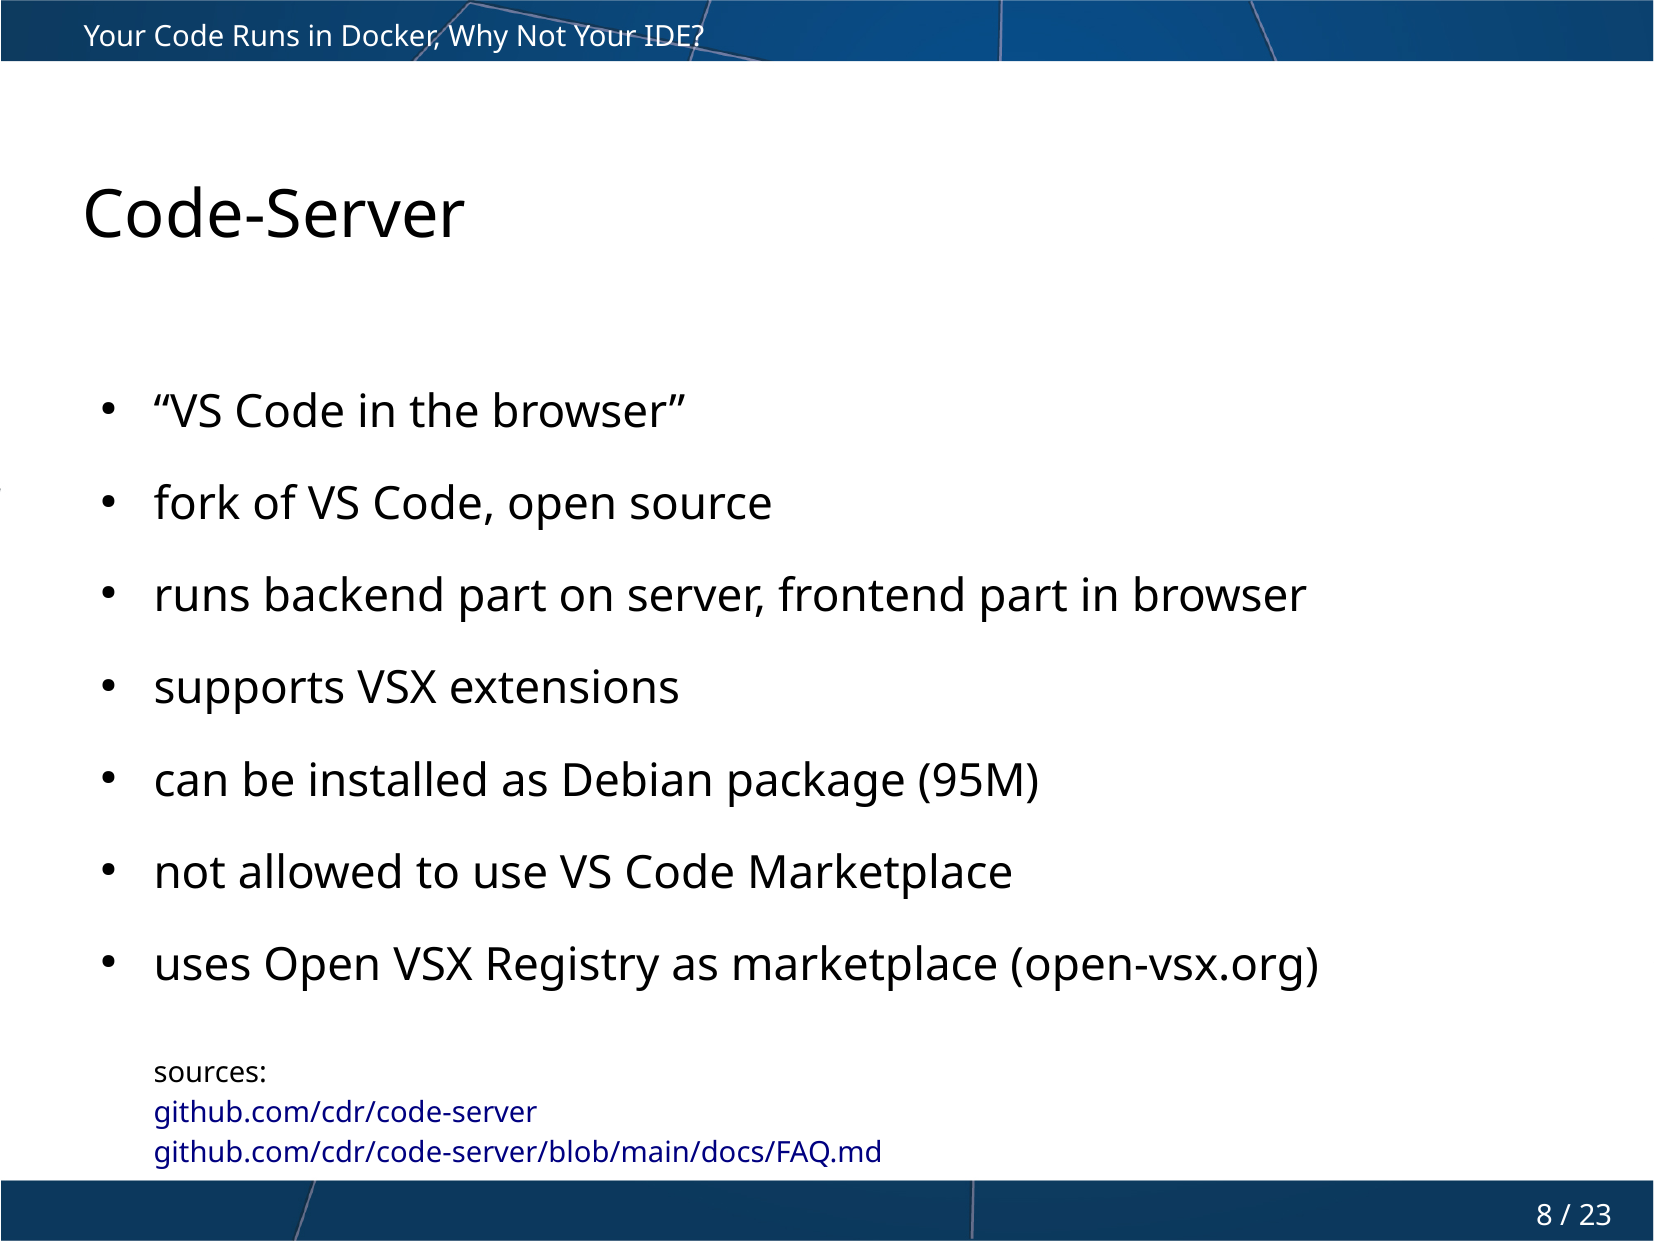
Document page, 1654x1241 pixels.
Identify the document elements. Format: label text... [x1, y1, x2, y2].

list “VS Code in the browser” fork of VS Code, open source runs backend part on server, frontend part in browser supports VSX extensions can be installed as Debian package (95M) not allowed to use VS Code Marketplace uses Open VSX Registry as marketplace (open-vsx.org) sources: github.com/cdr/code-server github.com/cdr/code-server/blob/main/docs/FAQ.md [82, 378, 1571, 1086]
picture [0, 0, 1654, 1241]
title Code-Server [82, 115, 1571, 309]
